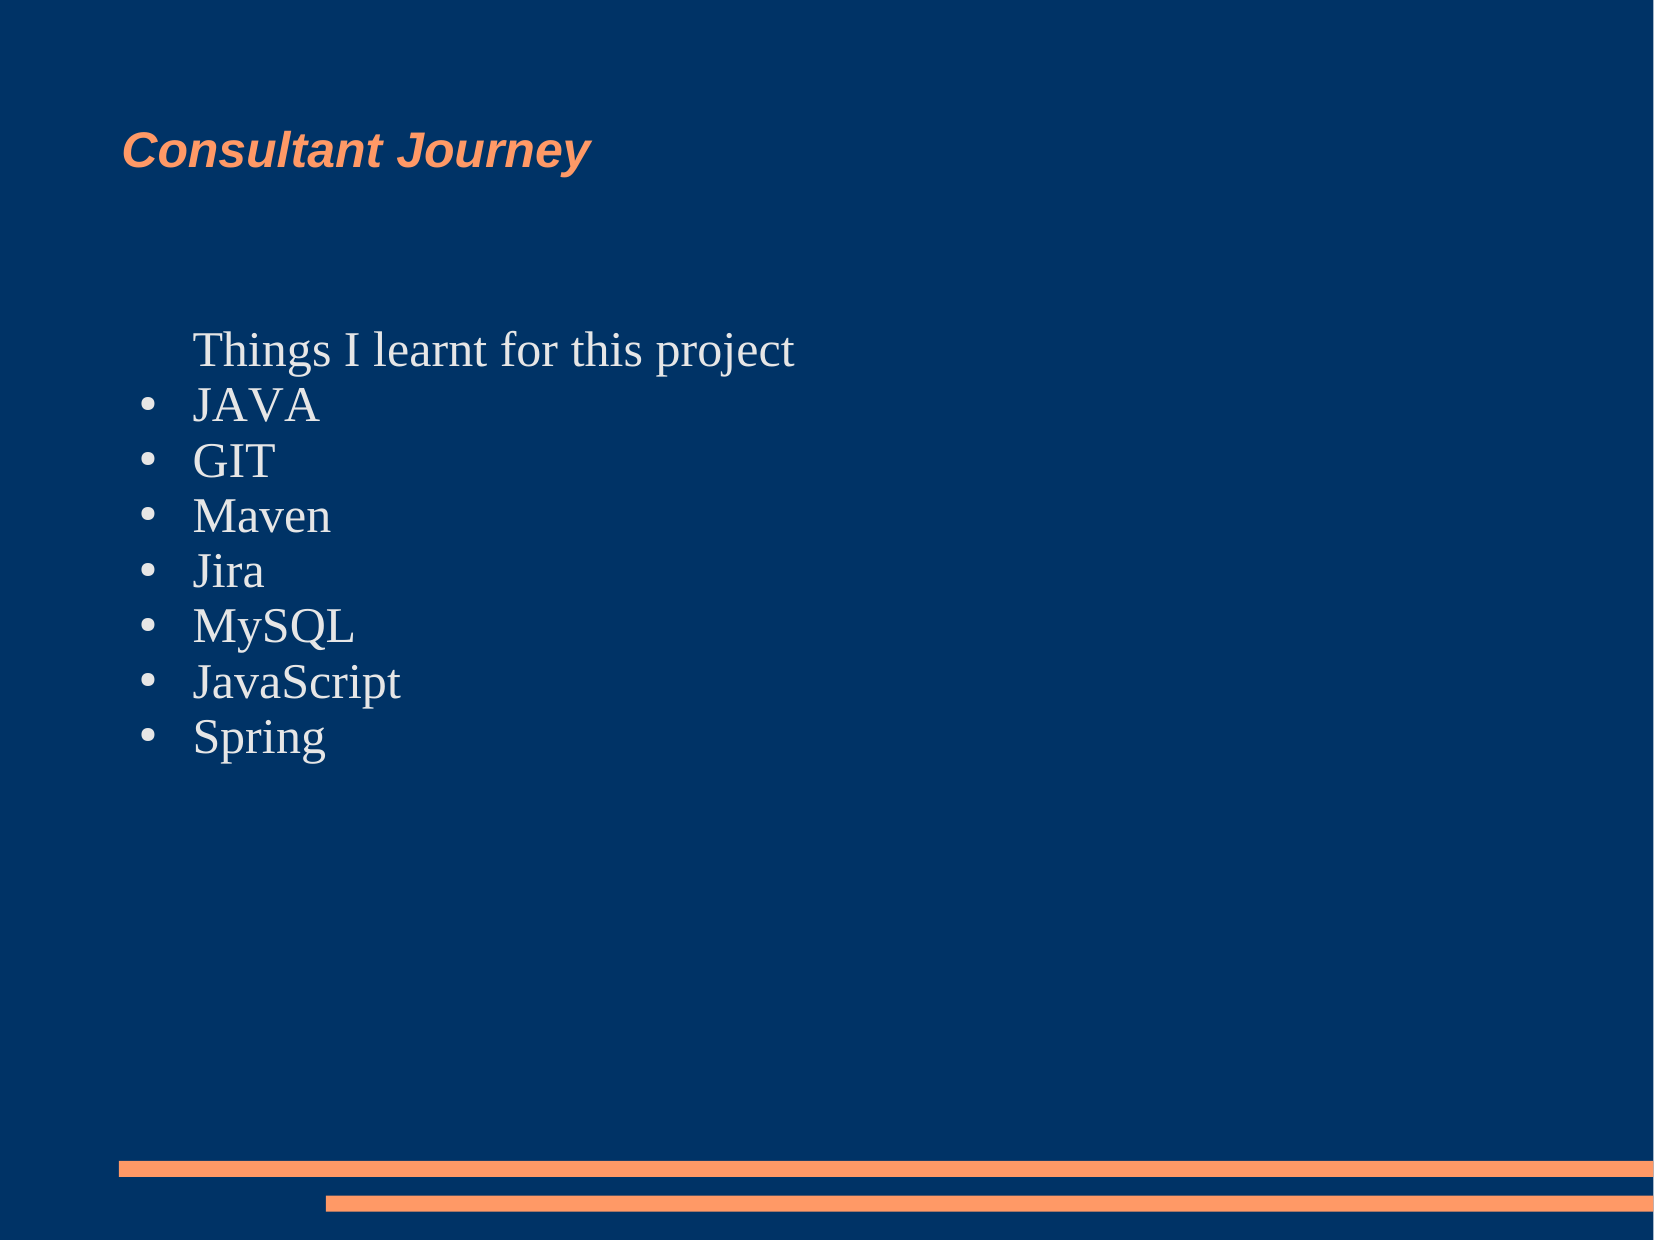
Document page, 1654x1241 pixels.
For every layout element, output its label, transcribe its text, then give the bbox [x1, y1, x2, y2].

list Things I learnt for this project JAVA GIT Maven Jira MySQL JavaScript Spring [121, 322, 1561, 1132]
title Consultant Journey [121, 46, 1534, 254]
